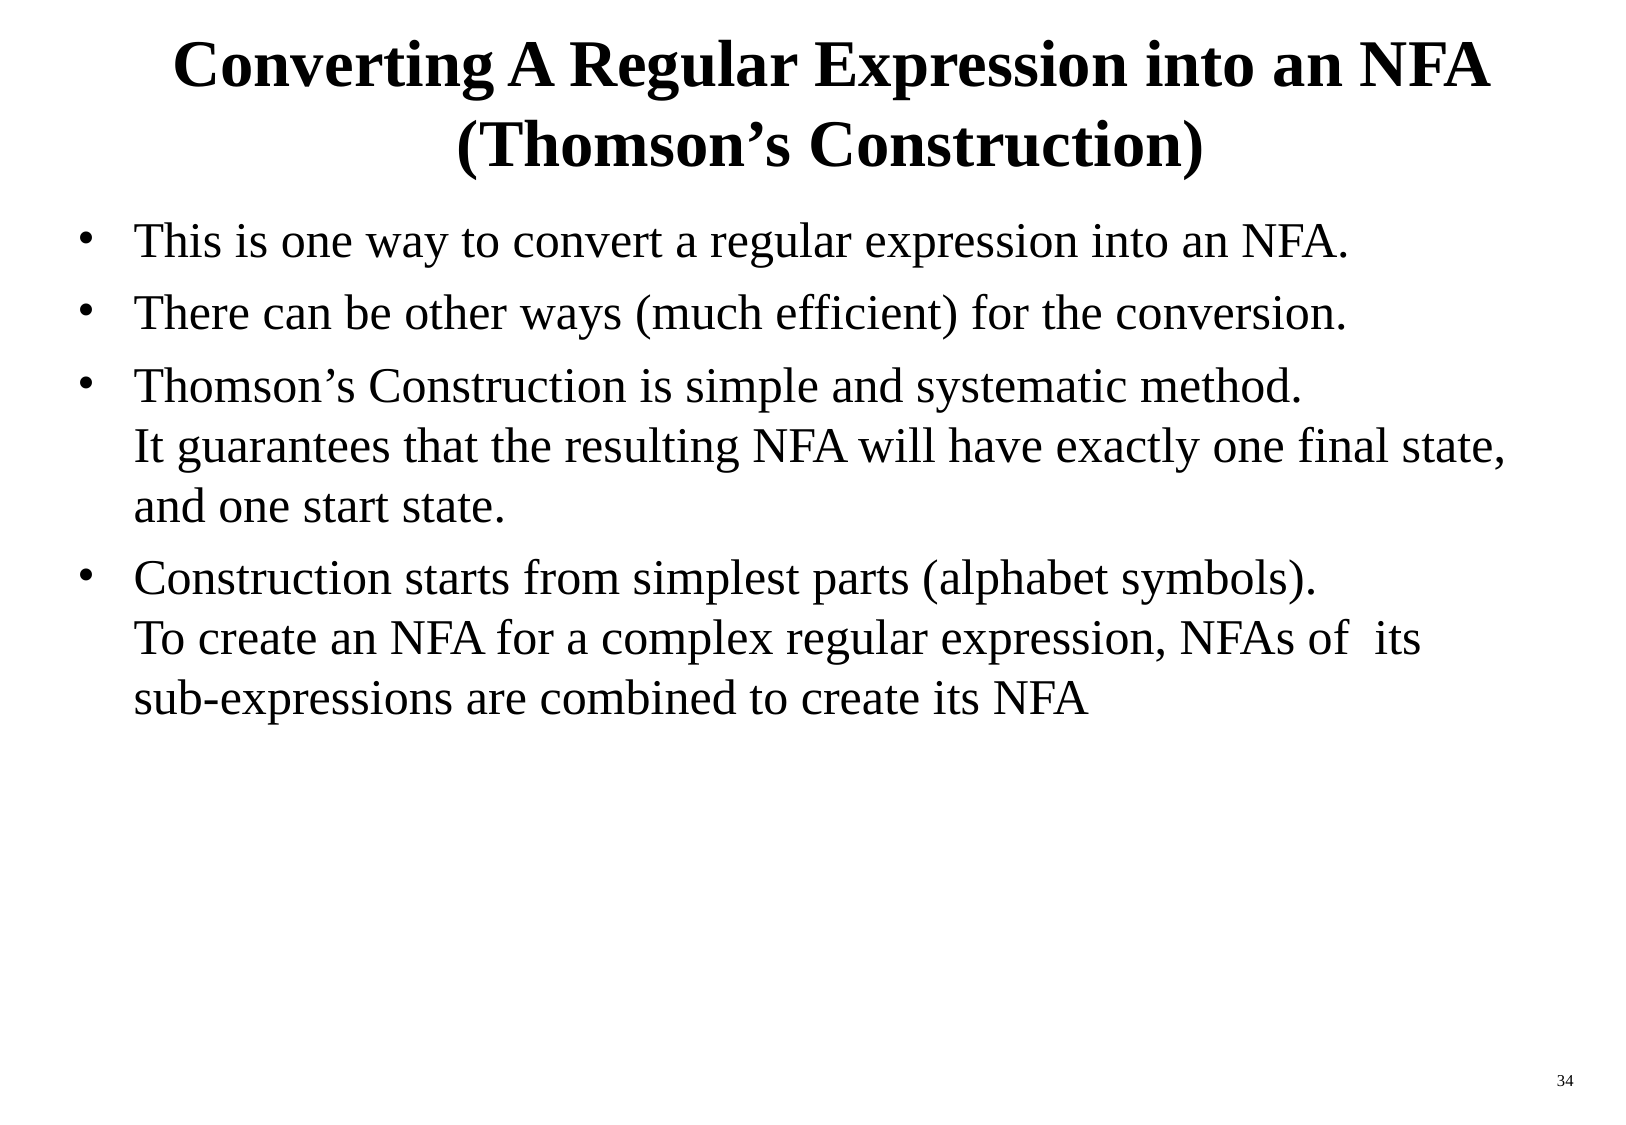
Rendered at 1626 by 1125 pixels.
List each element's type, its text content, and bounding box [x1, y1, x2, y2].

list This is one way to convert a regular expression into an NFA. There can be other ways (much efficient) for the conversion. Thomson’s Construction is simple and systematic method. It guarantees that the resulting NFA will have exactly one final state, and one start state. Construction starts from simplest parts (alphabet symbols). To create an NFA for a complex regular expression, NFAs of its sub-expressions are combined to create its NFA [62, 199, 1600, 1038]
text_box <number> [1250, 1062, 1589, 1101]
title Converting A Regular Expression into an NFA (Thomson’s Construction) [62, 24, 1600, 175]
